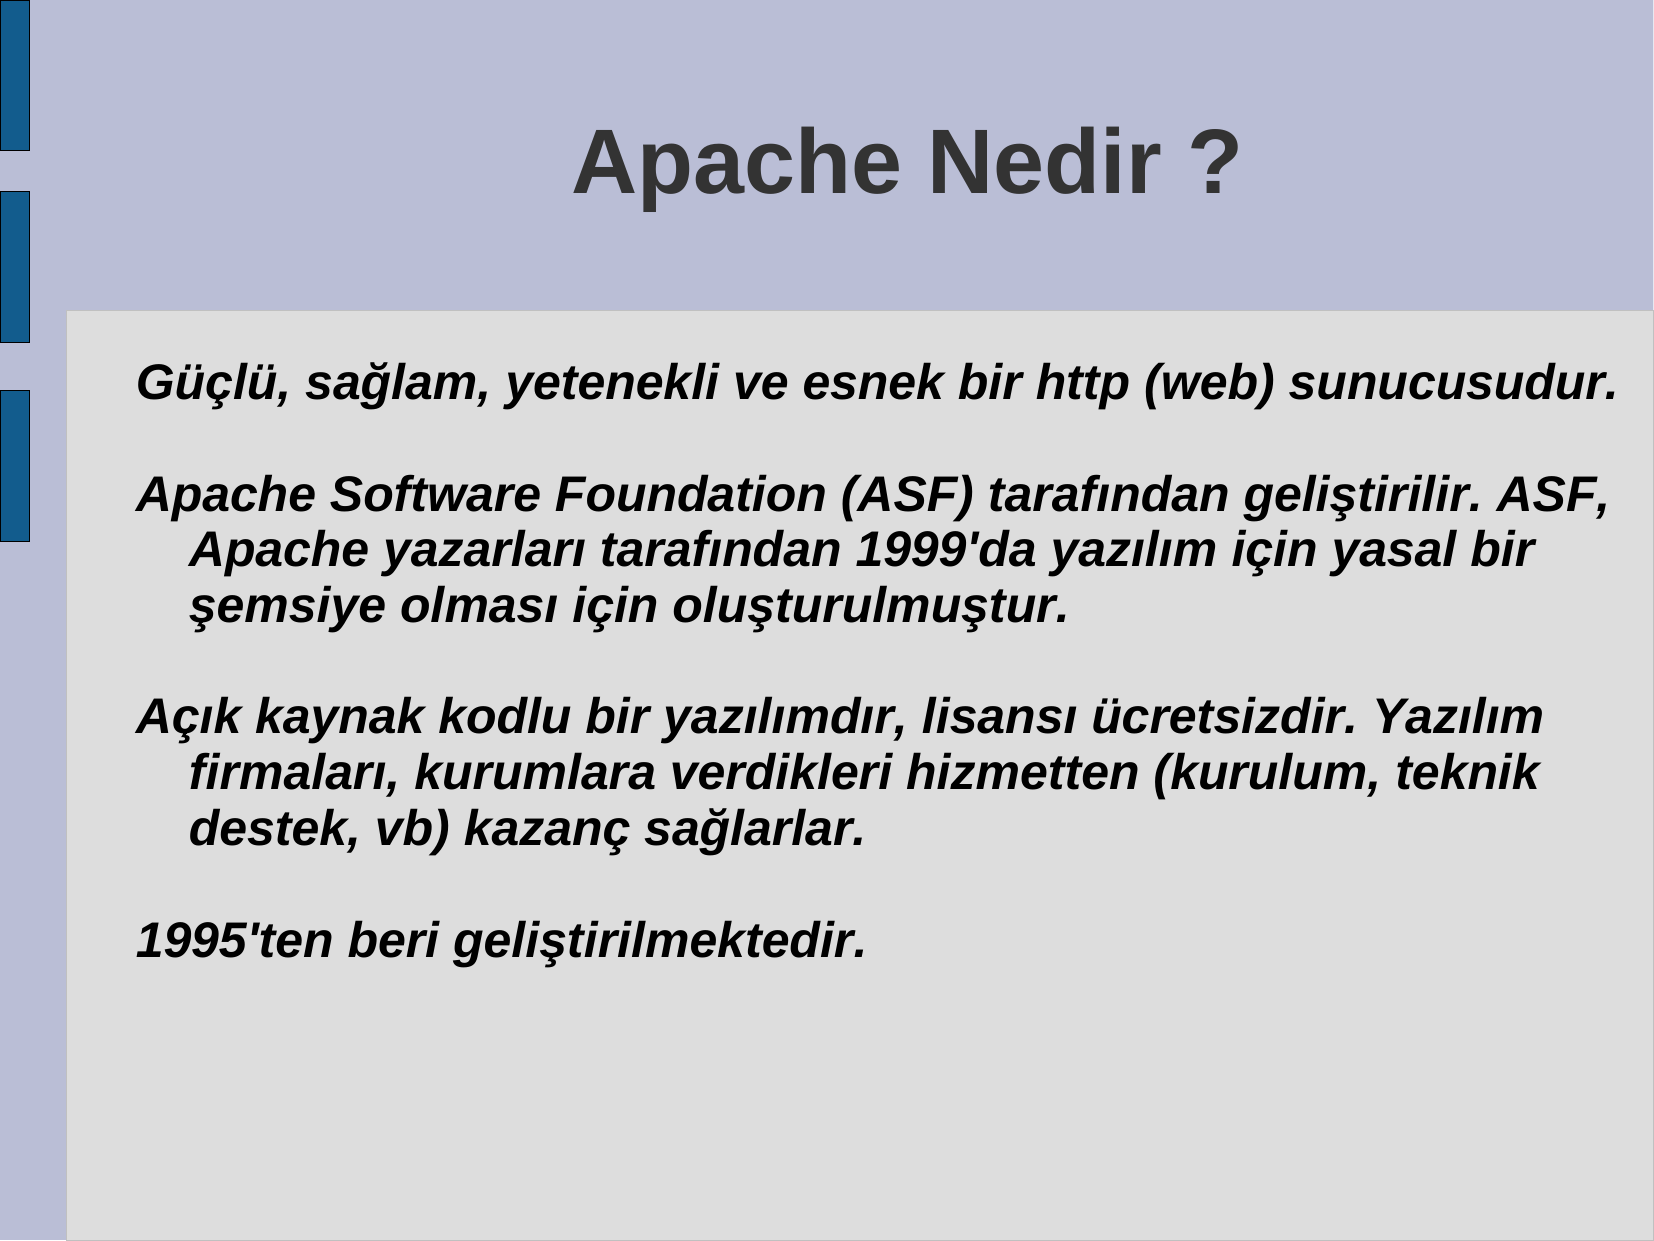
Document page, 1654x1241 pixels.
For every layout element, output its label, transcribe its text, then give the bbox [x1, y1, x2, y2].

list Güçlü, sağlam, yetenekli ve esnek bir http (web) sunucusudur. Apache Software Foundation (ASF) tarafından geliştirilir. ASF, Apache yazarları tarafından 1999'da yazılım için yasal bir şemsiye olması için oluşturulmuştur. Açık kaynak kodlu bir yazılımdır, lisansı ücretsizdir. Yazılım firmaları, kurumlara verdikleri hizmetten (kurulum, teknik destek, vb) kazanç sağlarlar. 1995'ten beri geliştirilmektedir. [118, 354, 1625, 1241]
title Apache Nedir ? [442, 58, 1355, 266]
